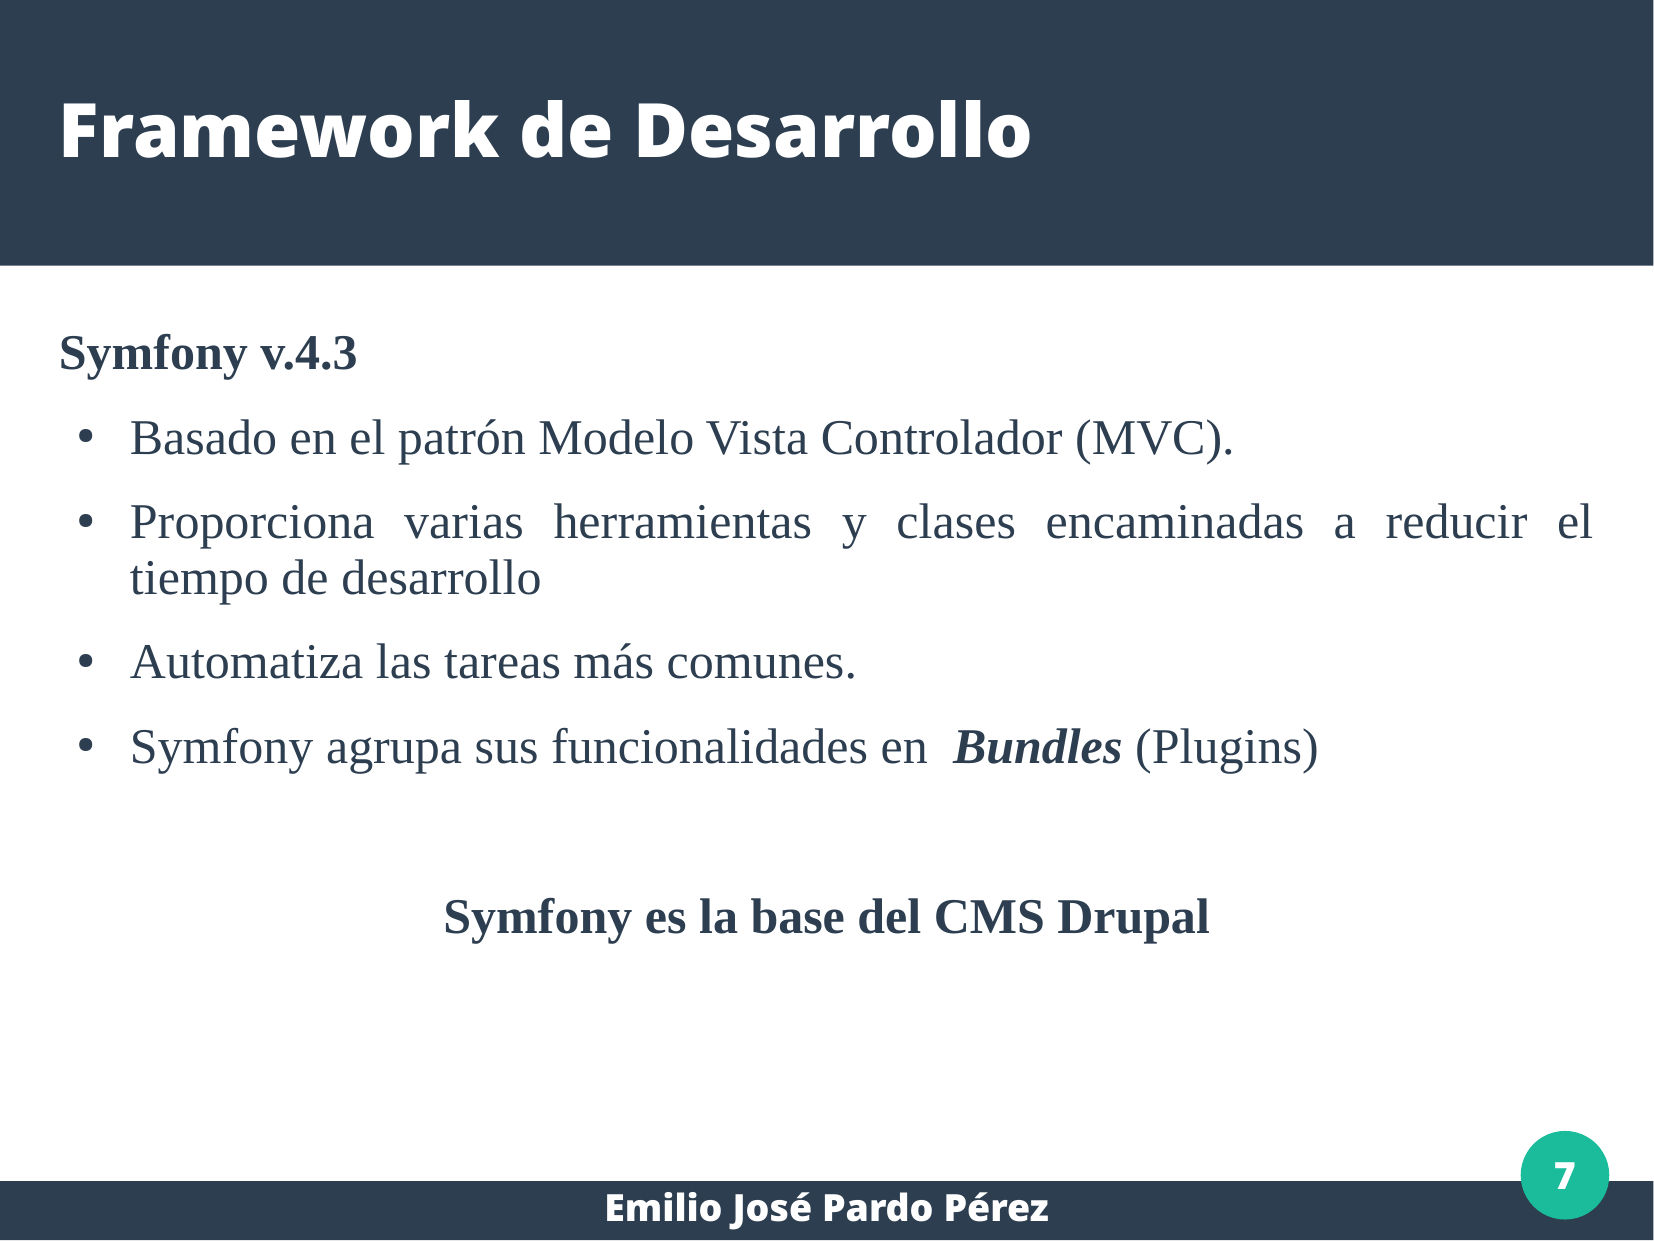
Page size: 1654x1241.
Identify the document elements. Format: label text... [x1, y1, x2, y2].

title Framework de Desarrollo [59, 49, 1595, 207]
list Symfony v.4.3 Basado en el patrón Modelo Vista Controlador (MVC). Proporciona varias herramientas y clases encaminadas a reducir el tiempo de desarrollo Automatiza las tareas más comunes. Symfony agrupa sus funcionalidades en Bundles (Plugins) Symfony es la base del CMS Drupal [59, 324, 1595, 1152]
